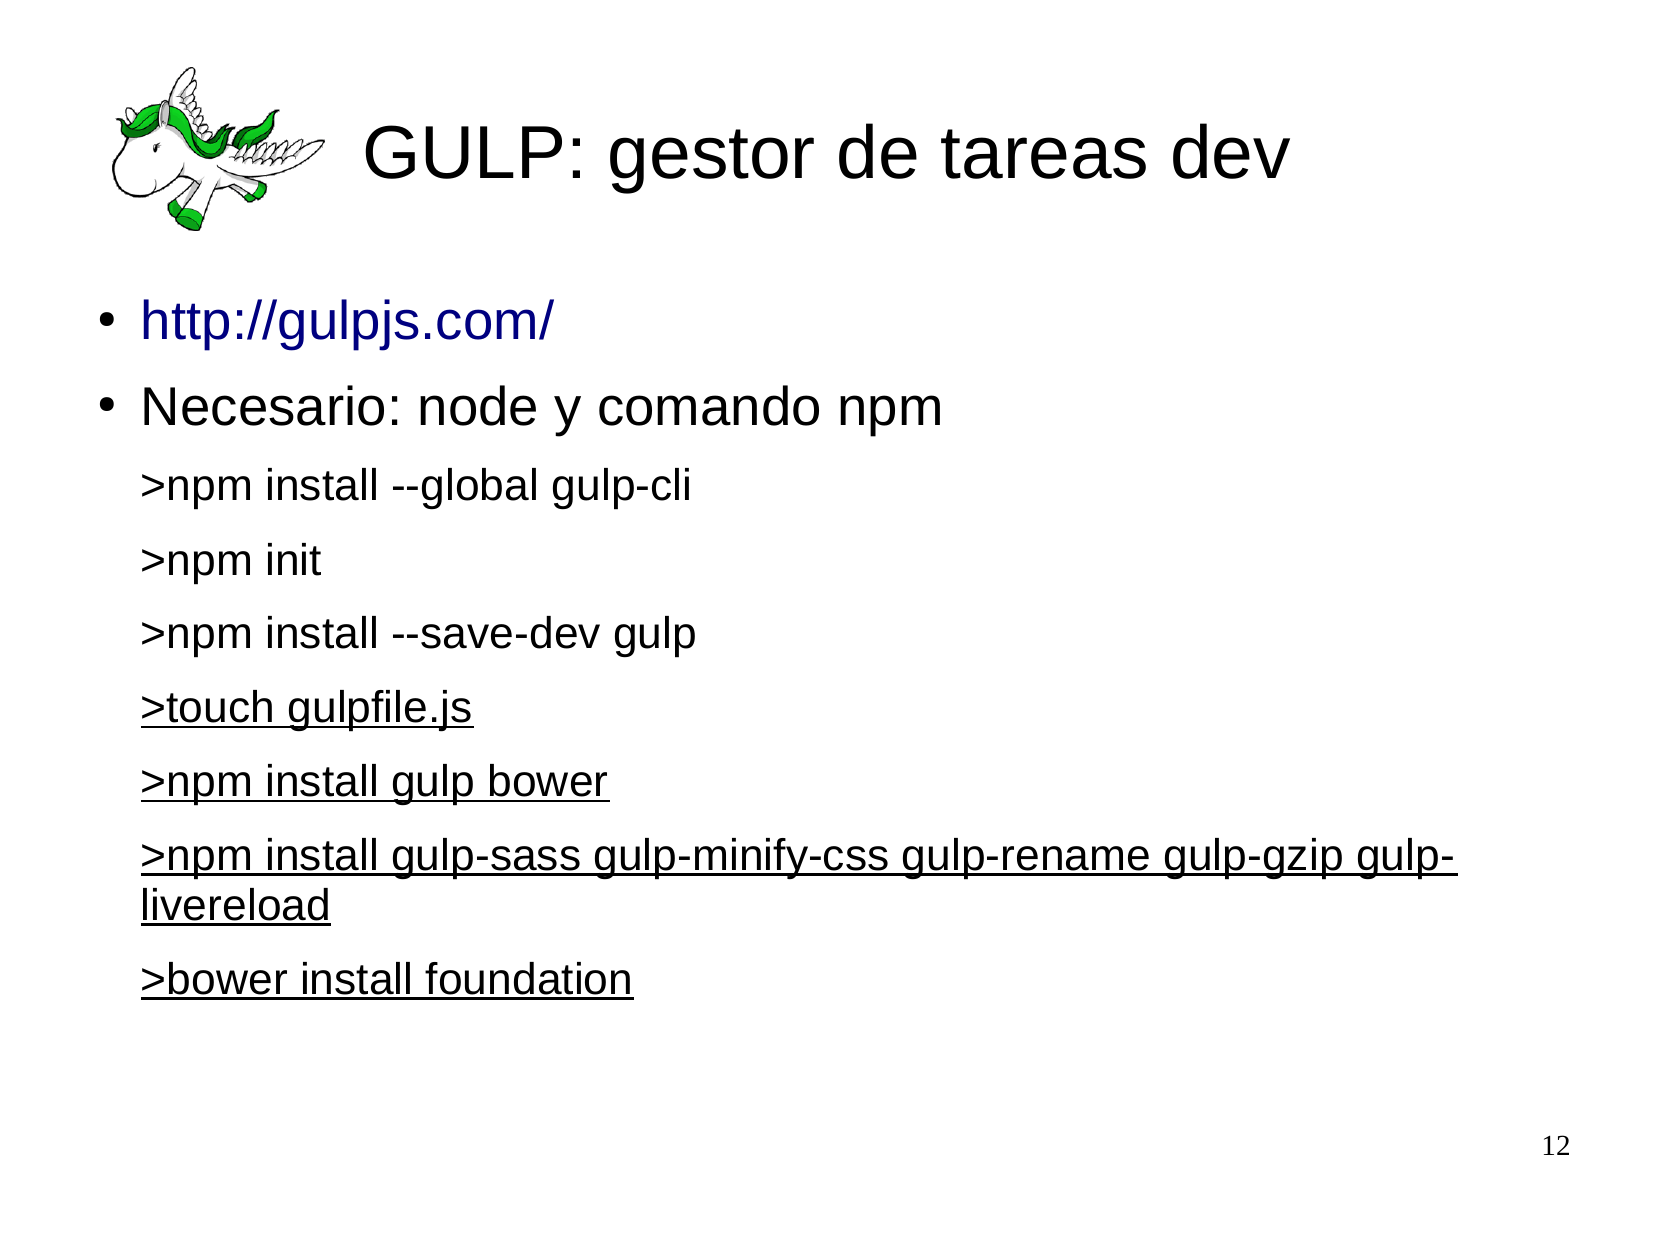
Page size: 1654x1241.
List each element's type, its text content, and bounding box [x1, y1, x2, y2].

list http://gulpjs.com/ Necesario: node y comando npm >npm install --global gulp-cli >npm init >npm install --save-dev gulp >touch gulpfile.js >npm install gulp bower >npm install gulp-sass gulp-minify-css gulp-rename gulp-gzip gulp-livereload >bower install foundation [82, 290, 1561, 1010]
title GULP: gestor de tareas dev [82, 49, 1571, 257]
picture [76, 58, 360, 241]
